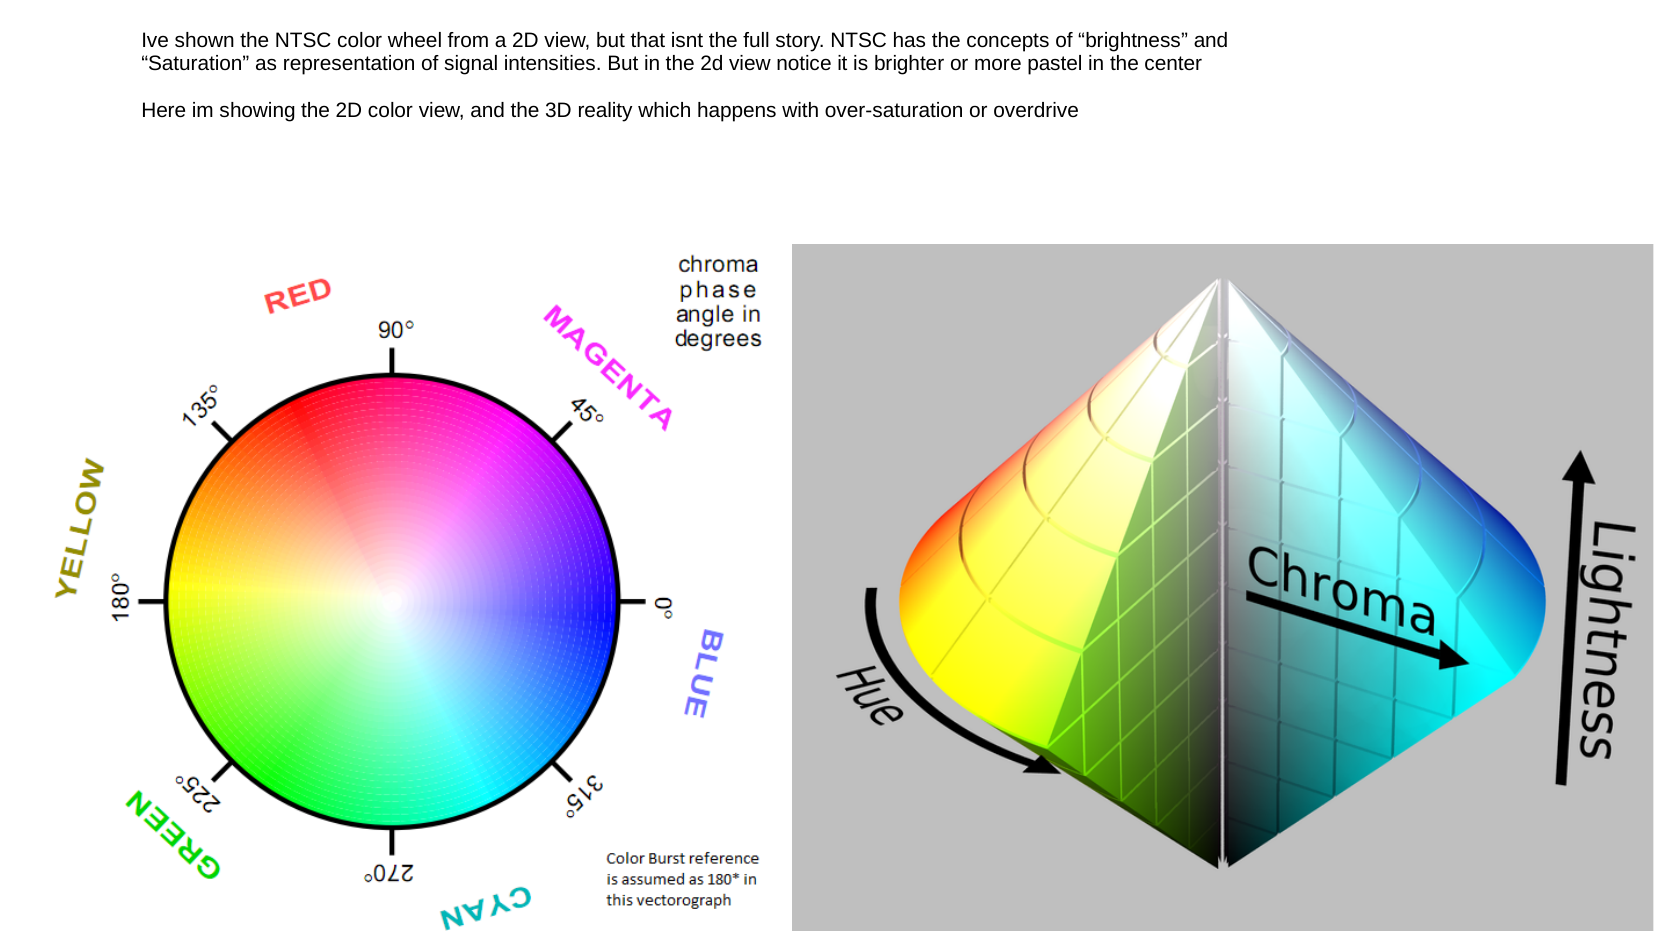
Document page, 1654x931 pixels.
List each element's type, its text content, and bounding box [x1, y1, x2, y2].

text_box Ive shown the NTSC color wheel from a 2D view, but that isnt the full story. NTSC has the concepts of “brightness” and “Saturation” as representation of signal intensities. But in the 2d view notice it is brighter or more pastel in the center Here im showing the 2D color view, and the 3D reality which happens with over-saturation or overdrive [126, 21, 1288, 130]
picture [8, 244, 1654, 931]
